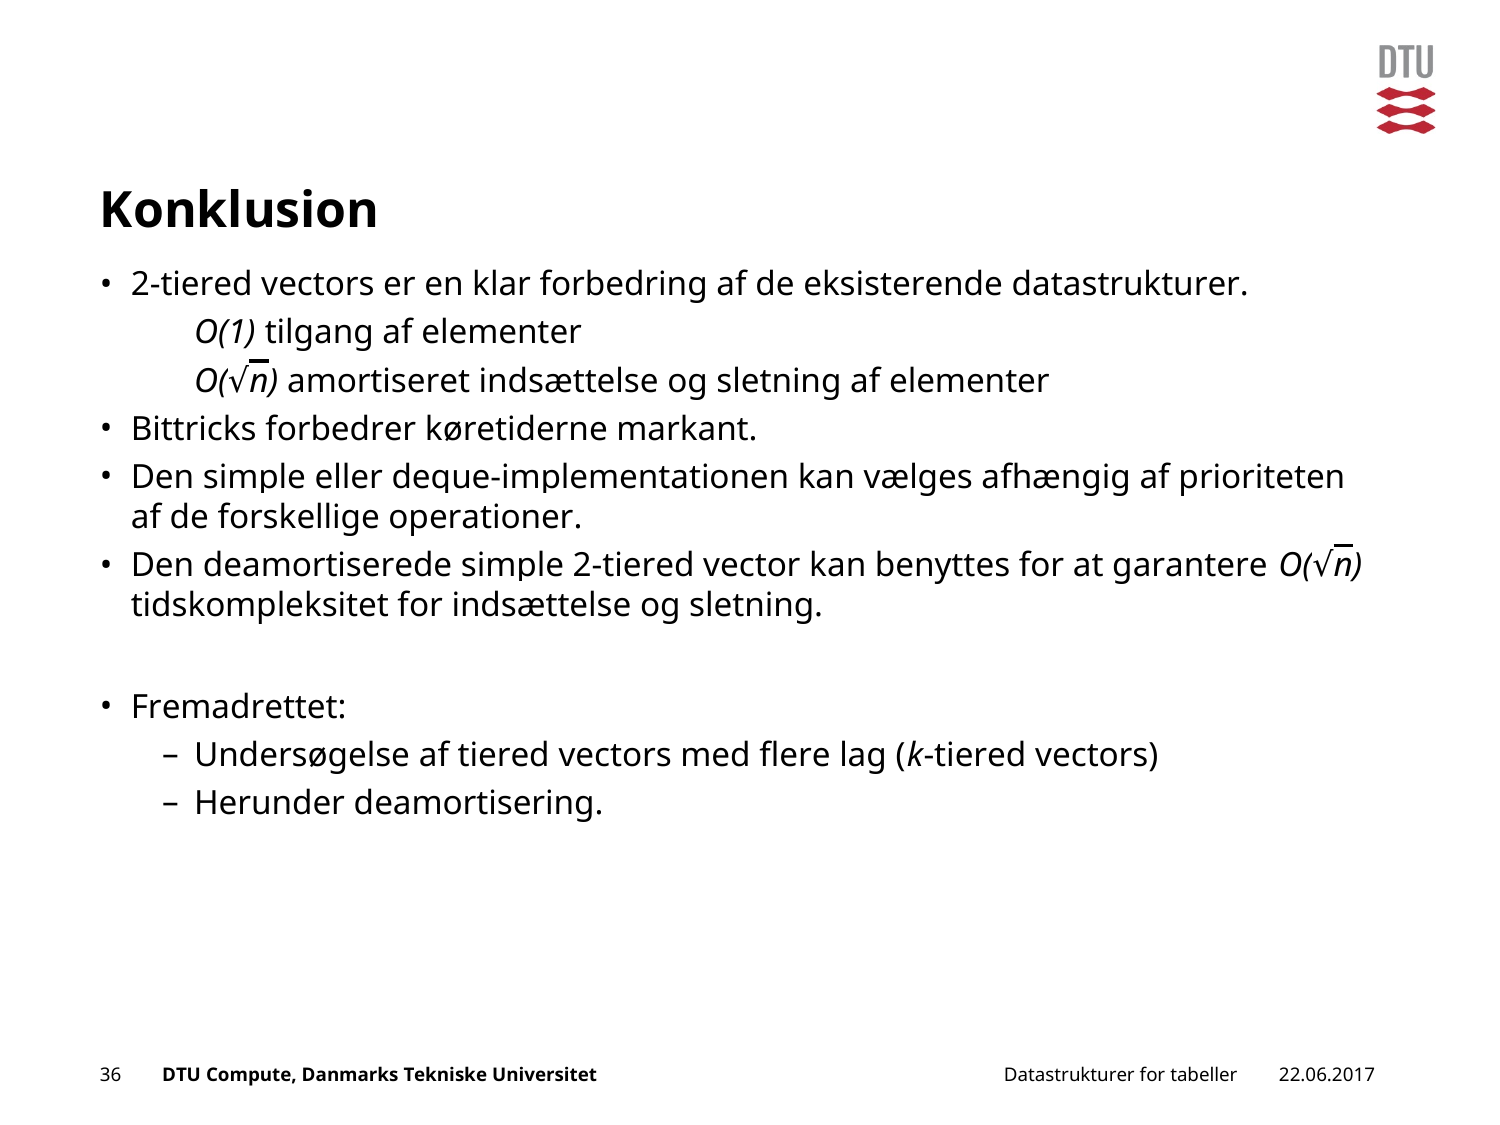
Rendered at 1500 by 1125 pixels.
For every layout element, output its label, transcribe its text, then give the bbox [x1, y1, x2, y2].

title Konklusion [99, 49, 1375, 238]
list 2-tiered vectors er en klar forbedring af de eksisterende datastrukturer. O(1) tilgang af elementer O(√n) amortiseret indsættelse og sletning af elementer Bittricks forbedrer køretiderne markant. Den simple eller deque-implementationen kan vælges afhængig af prioriteten af de forskellige operationer. Den deamortiserede simple 2-tiered vector kan benyttes for at garantere O(√n) tidskompleksitet for indsættelse og sletning. Fremadrettet: Undersøgelse af tiered vectors med flere lag (k-tiered vectors) Herunder deamortisering. [99, 262, 1375, 1012]
picture [1356, 45, 1436, 134]
